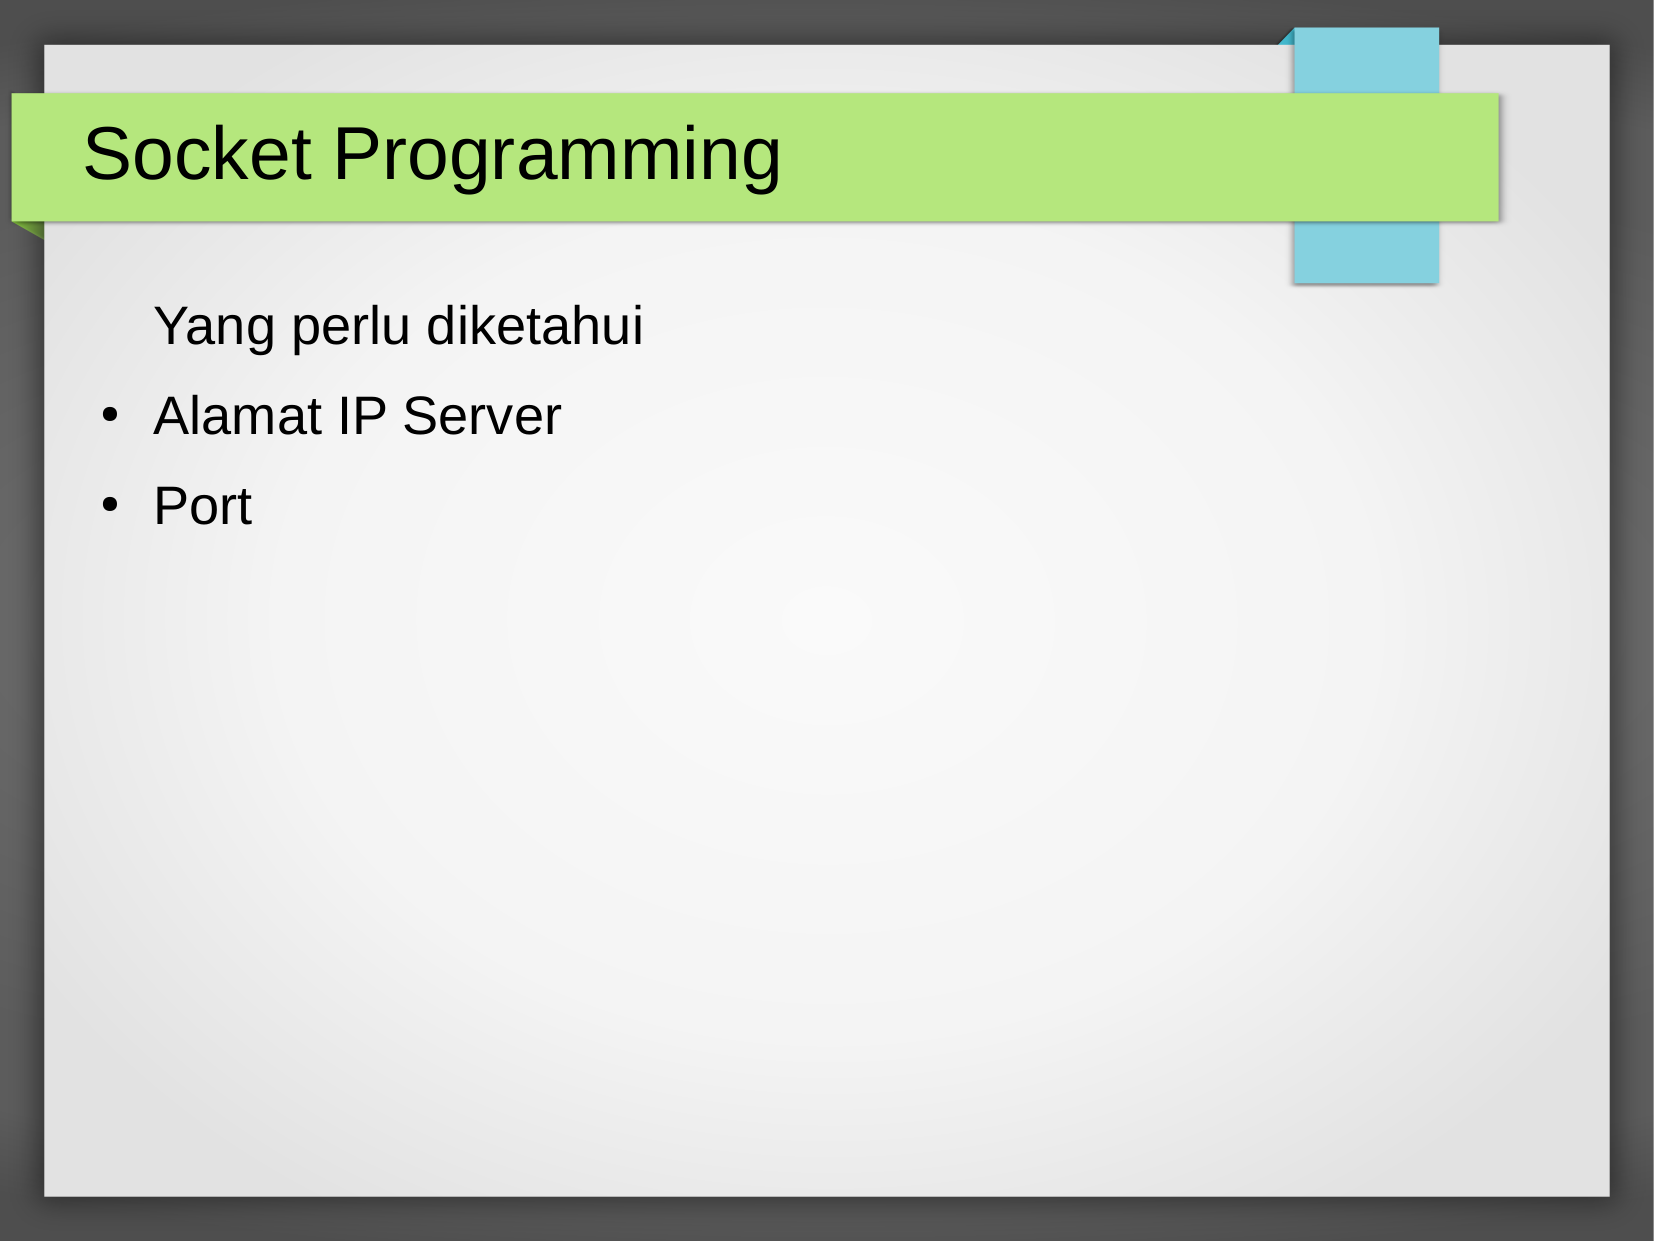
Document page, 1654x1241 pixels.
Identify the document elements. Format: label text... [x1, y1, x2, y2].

list Yang perlu diketahui Alamat IP Server Port [82, 295, 1571, 1015]
picture [0, 0, 1654, 1241]
title Socket Programming [82, 94, 1264, 213]
